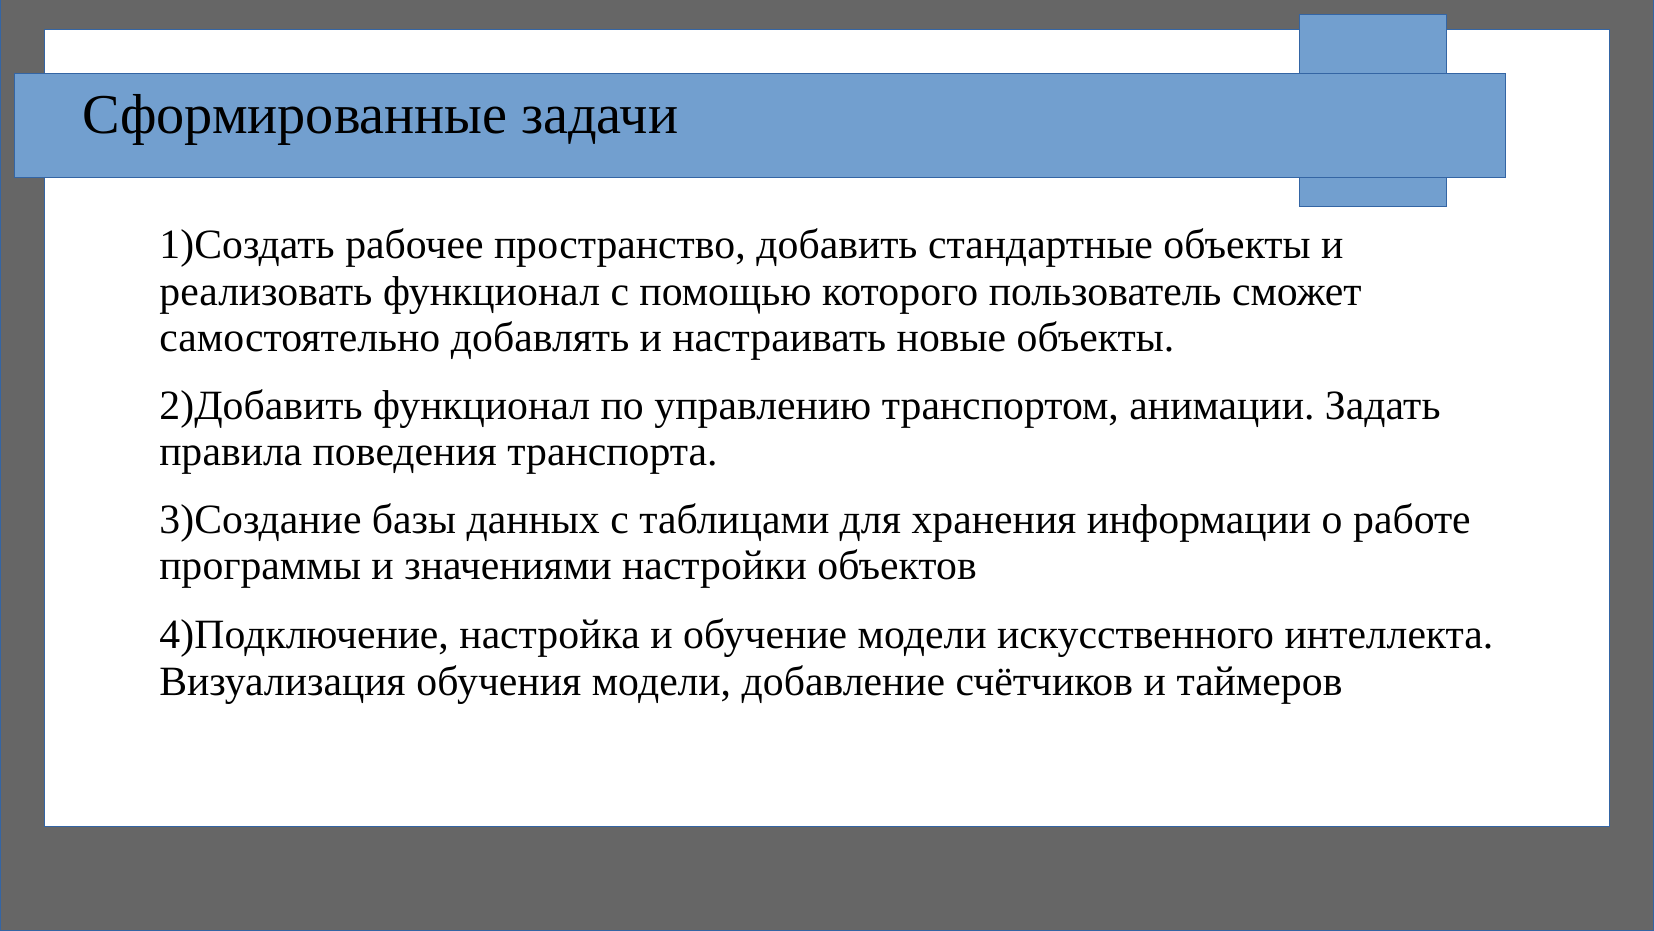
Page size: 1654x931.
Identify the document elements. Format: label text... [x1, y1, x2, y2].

list 1)Создать рабочее пространство, добавить стандартные объекты и реализовать функционал с помощью которого пользователь сможет самостоятельно добавлять и настраивать новые объекты. 2)Добавить функционал по управлению транспортом, анимации. Задать правила поведения транспорта. 3)Создание базы данных с таблицами для хранения информации о работе программы и значениями настройки объектов 4)Подключение, настройка и обучение модели искусственного интеллекта. Визуализация обучения модели, добавление счётчиков и таймеров [88, 221, 1565, 813]
title Сформированные задачи [82, 37, 1571, 193]
